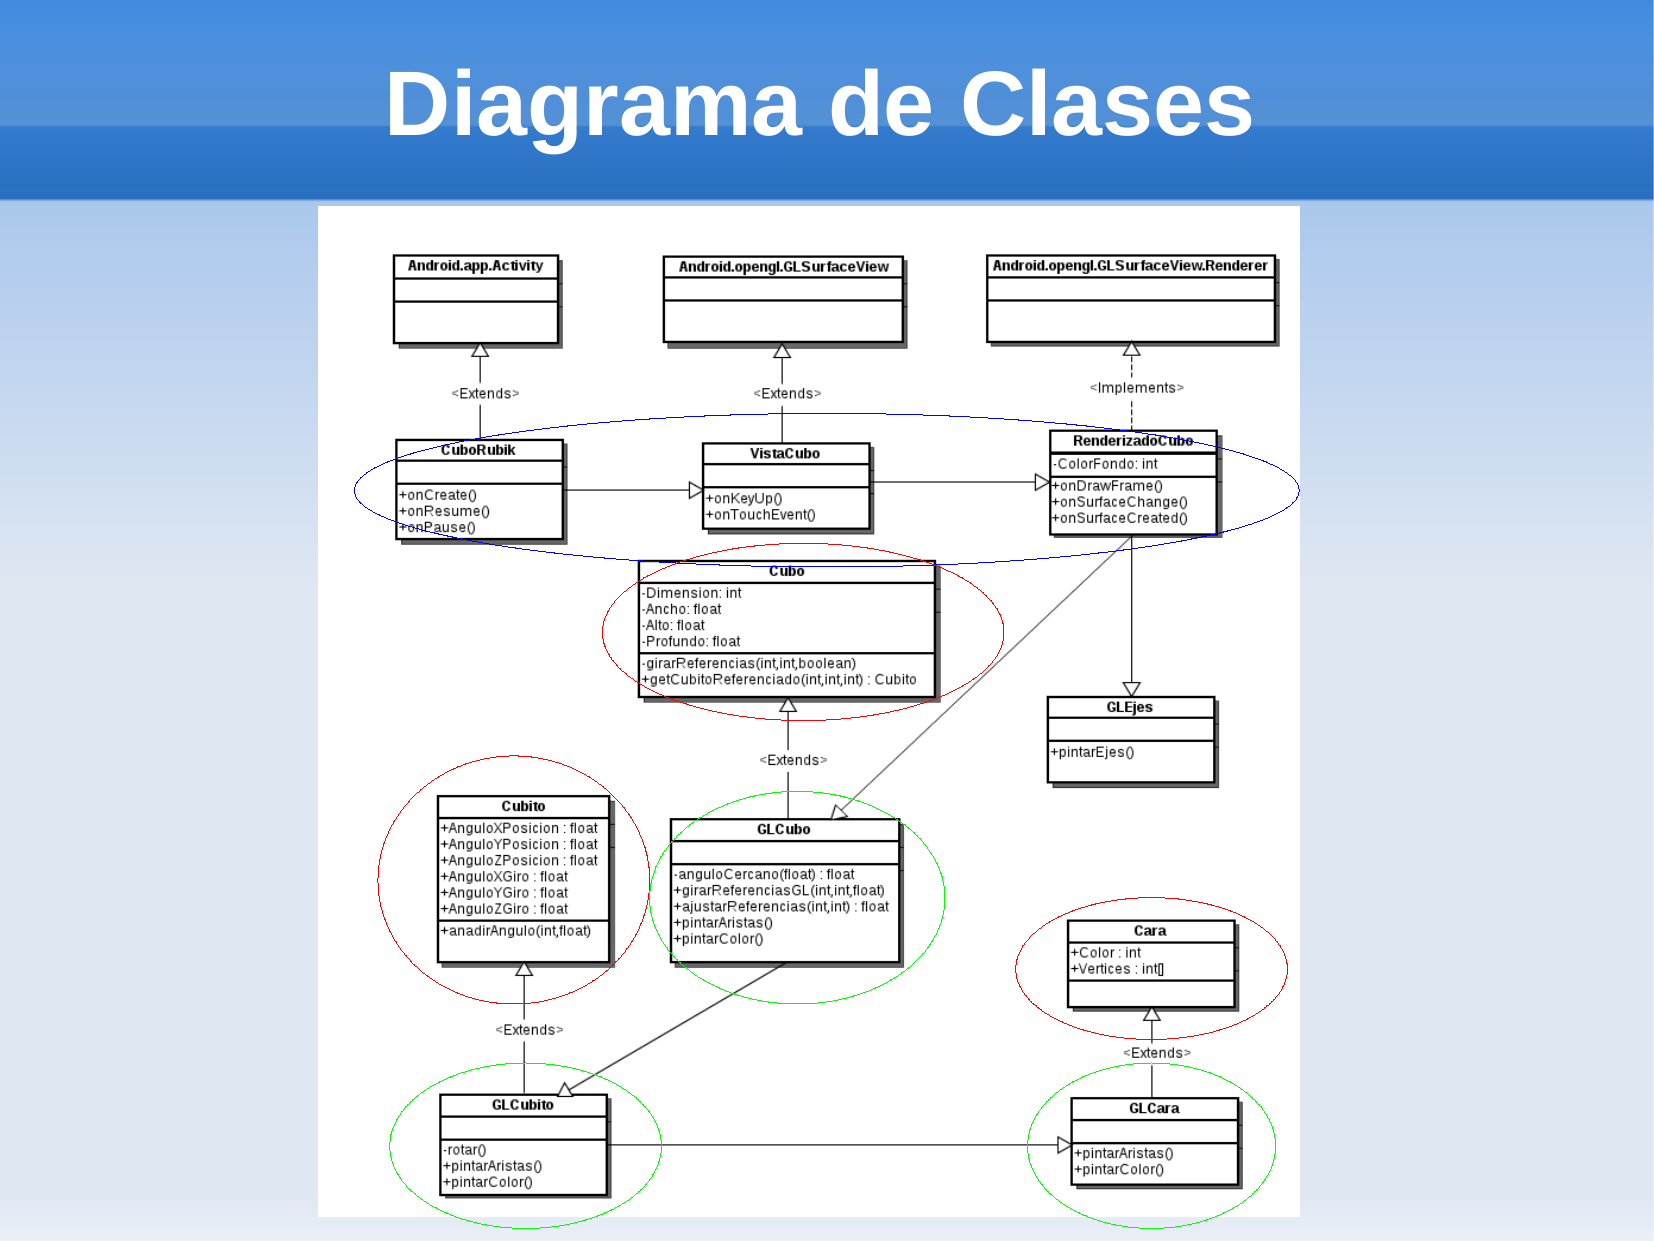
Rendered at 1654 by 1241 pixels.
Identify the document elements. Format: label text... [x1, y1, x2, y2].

picture [0, 0, 1654, 1241]
title Diagrama de Clases [76, 0, 1565, 208]
